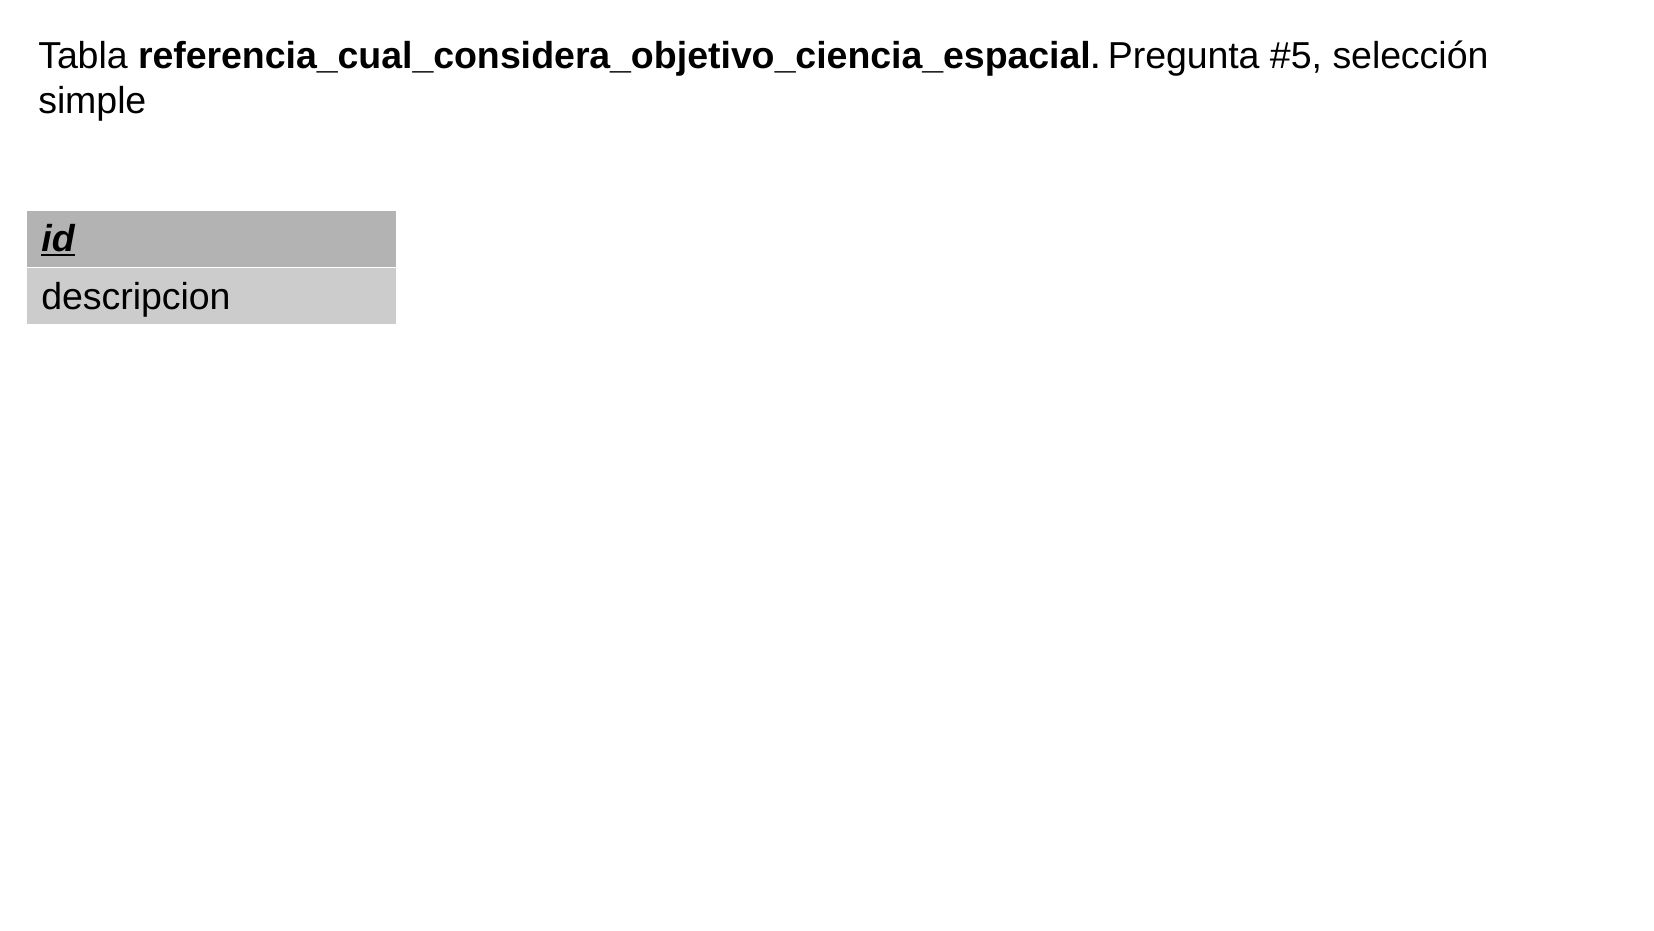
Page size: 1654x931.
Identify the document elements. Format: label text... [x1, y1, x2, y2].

table_header id [27, 211, 396, 267]
text_box Tabla referencia_cual_considera_objetivo_ciencia_espacial. Pregunta #5, selección simple [23, 23, 1618, 165]
table_cell descripcion [27, 268, 396, 324]
